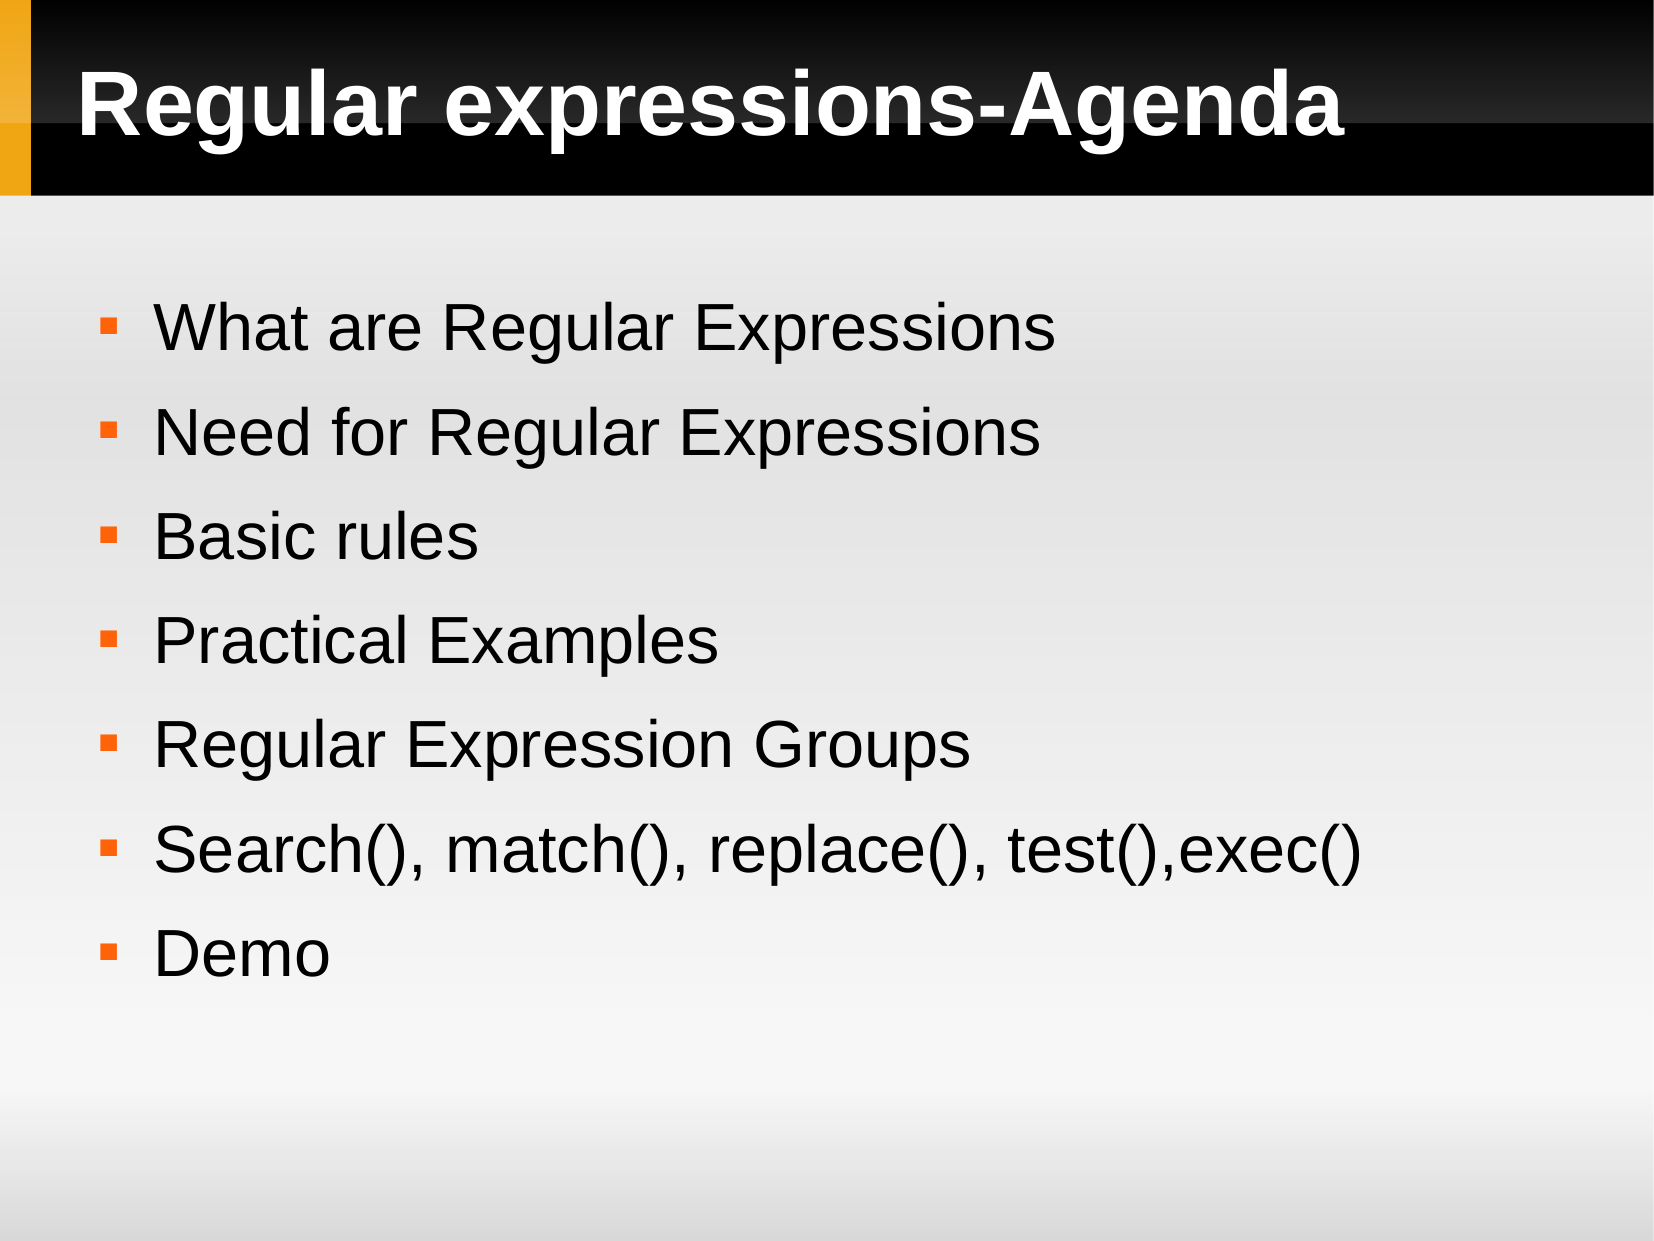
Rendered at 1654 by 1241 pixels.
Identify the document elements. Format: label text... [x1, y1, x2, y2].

list What are Regular Expressions Need for Regular Expressions Basic rules Practical Examples Regular Expression Groups Search(), match(), replace(), test(),exec() Demo [82, 290, 1571, 1109]
picture [0, 0, 1654, 1241]
title Regular expressions-Agenda [76, 0, 1565, 208]
